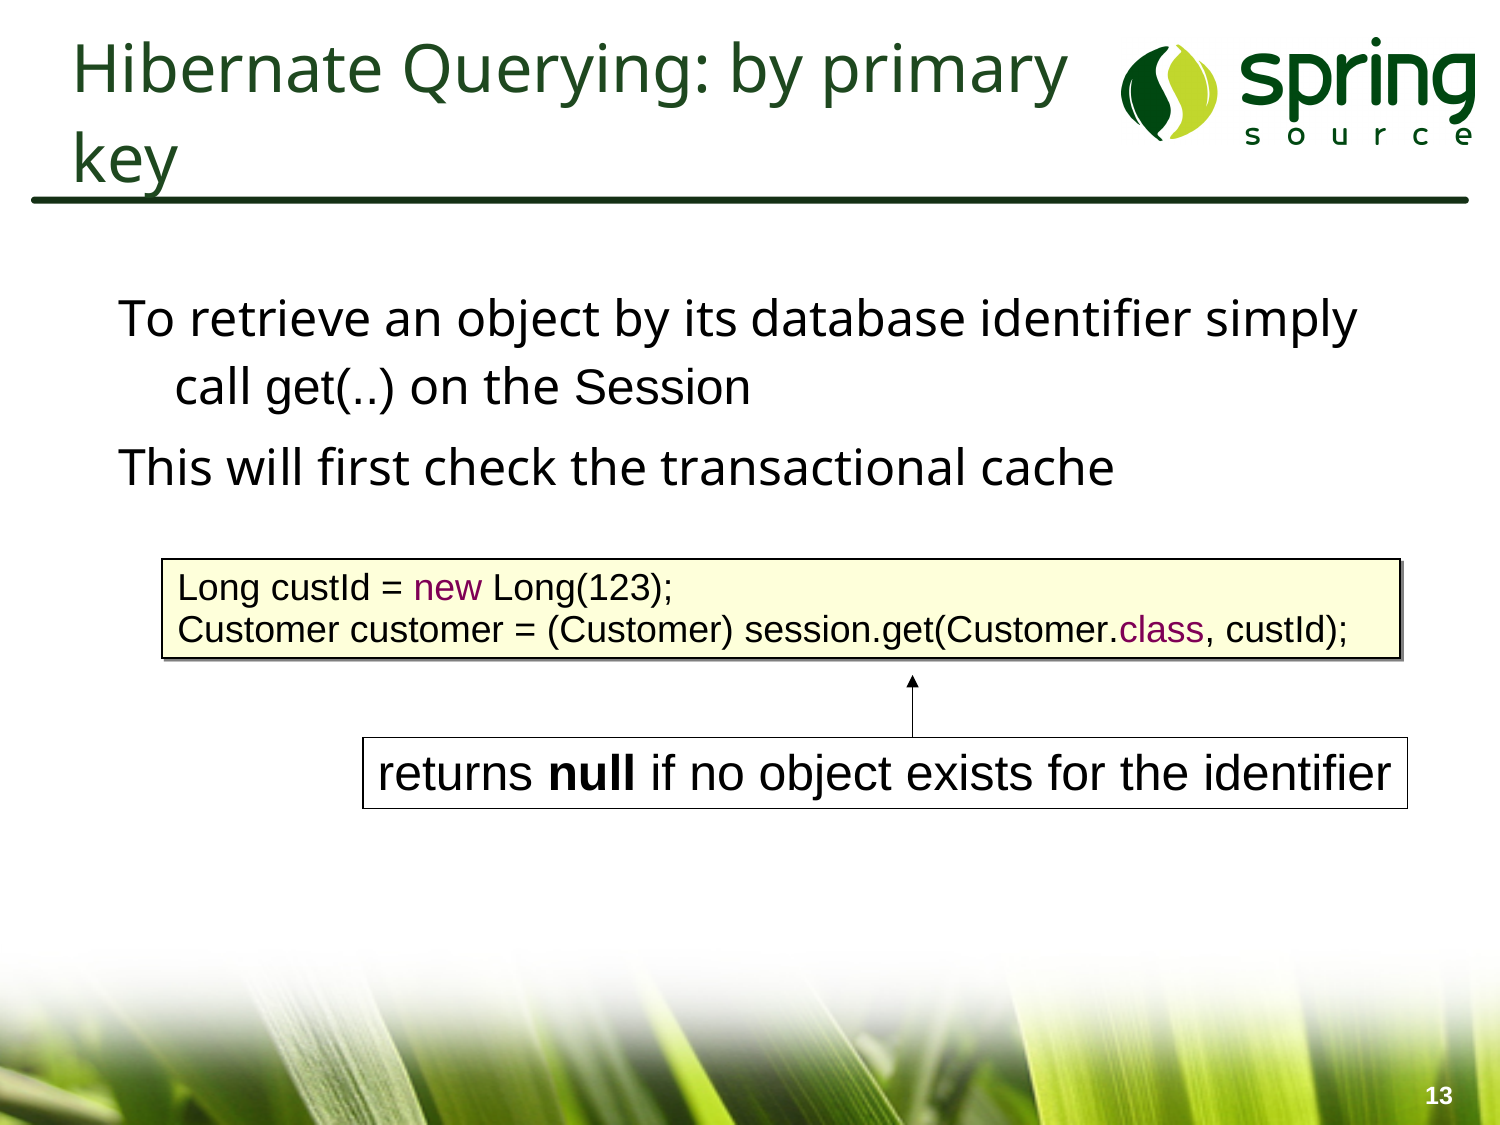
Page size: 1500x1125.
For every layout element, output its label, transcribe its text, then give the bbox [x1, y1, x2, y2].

picture [0, 944, 1500, 1125]
text_box Long custId = new Long(123); Customer customer = (Customer) session.get(Customer.class, custId); [162, 559, 1401, 659]
picture [1121, 37, 1475, 145]
title Hibernate Querying: by primary key [56, 13, 1089, 191]
list To retrieve an object by its database identifier simply call get(..) on the Session This will first check the transactional cache [103, 275, 1394, 938]
text_box returns null if no object exists for the identifier [363, 737, 1408, 809]
